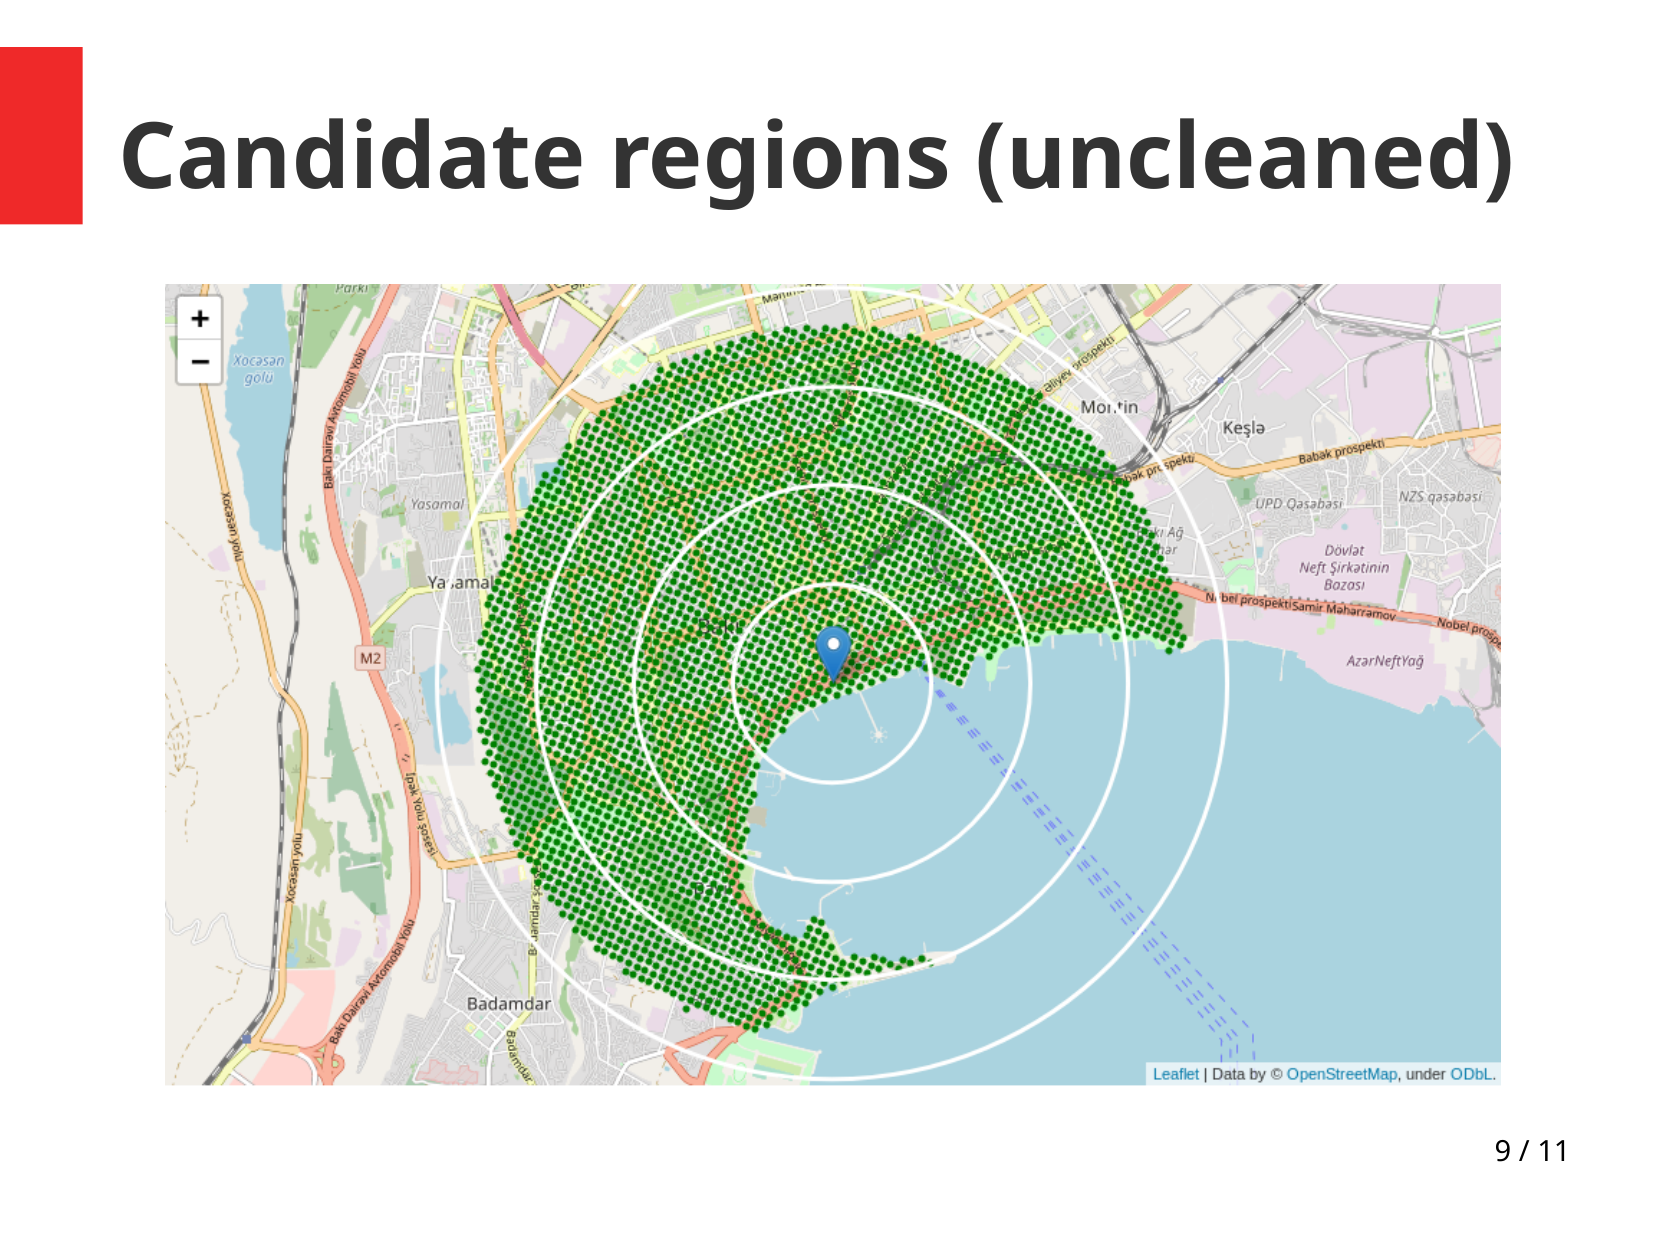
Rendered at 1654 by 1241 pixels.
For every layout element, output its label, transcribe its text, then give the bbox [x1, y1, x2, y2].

title Candidate regions (uncleaned) [118, 45, 1571, 260]
picture [165, 284, 1501, 1087]
